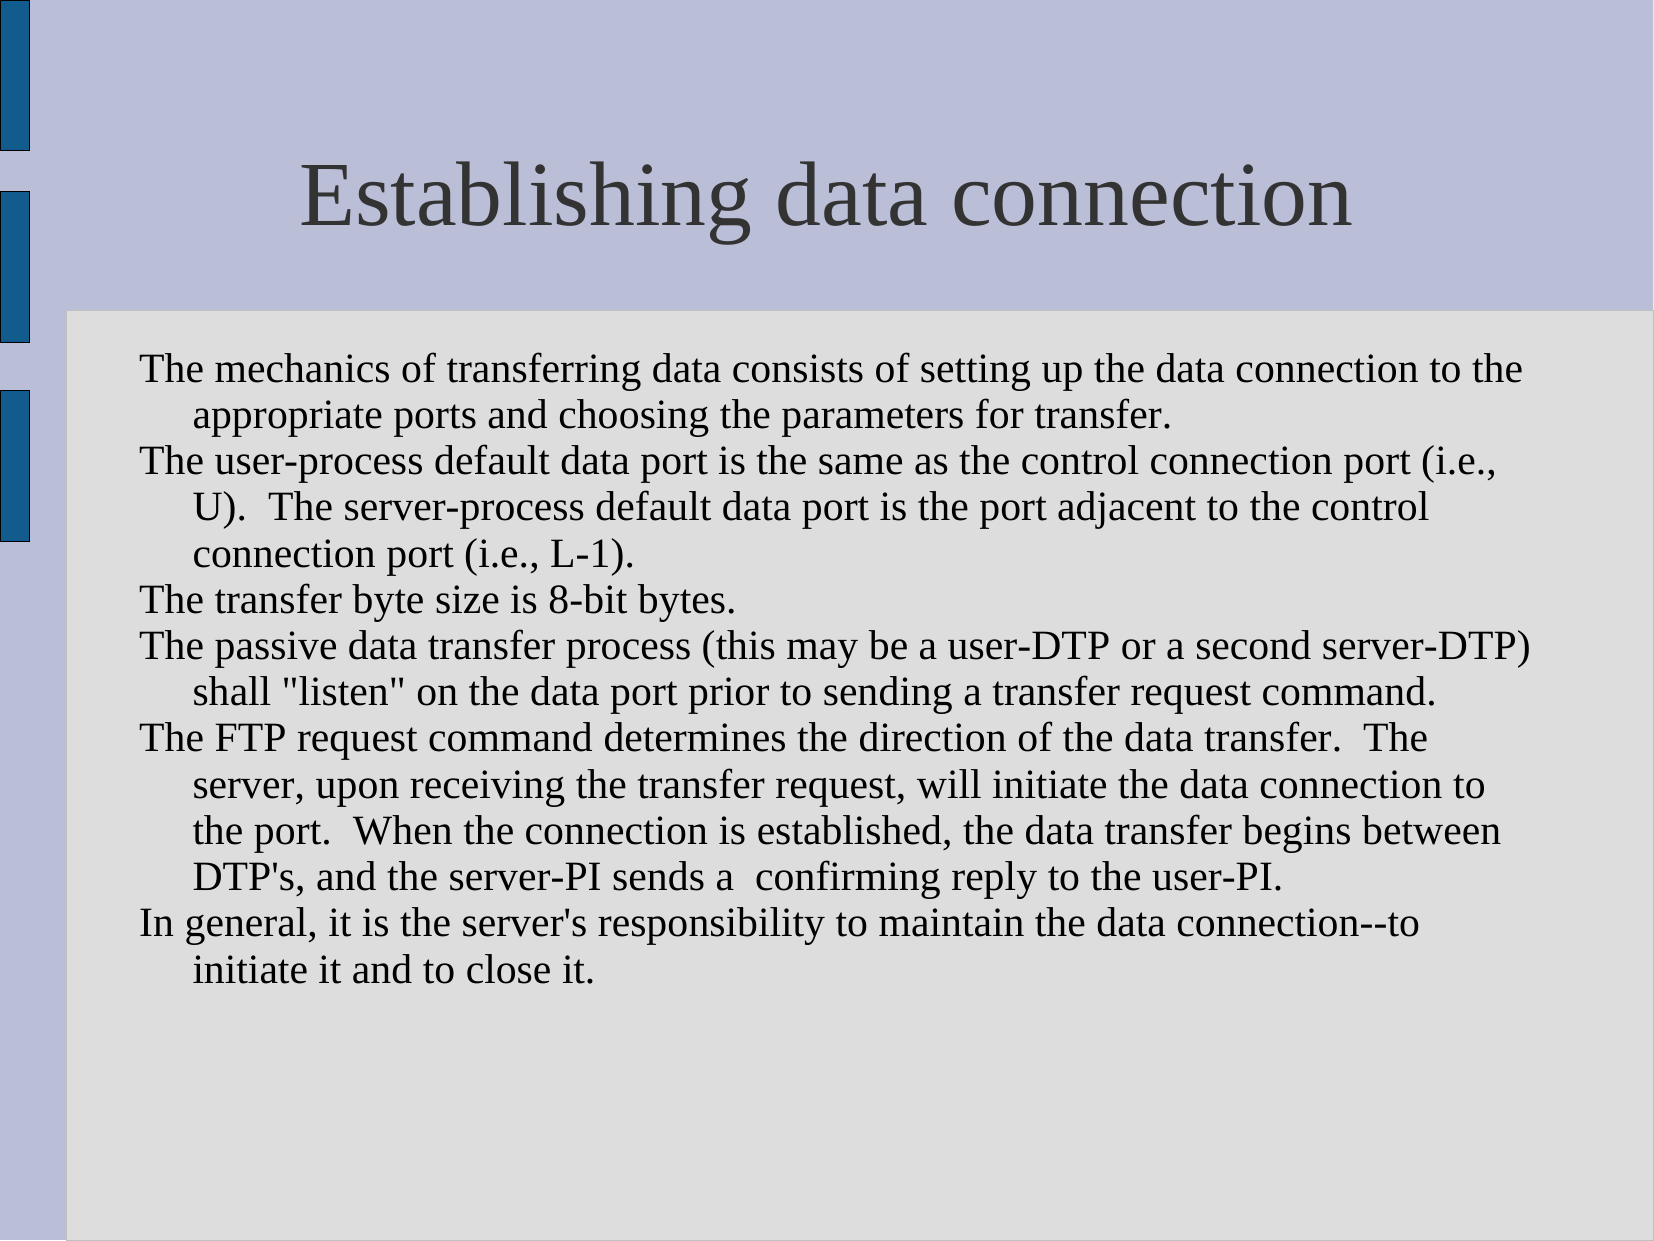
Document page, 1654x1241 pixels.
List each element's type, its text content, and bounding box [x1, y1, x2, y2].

list The mechanics of transferring data consists of setting up the data connection to the appropriate ports and choosing the parameters for transfer. The user-process default data port is the same as the control connection port (i.e., U). The server-process default data port is the port adjacent to the control connection port (i.e., L-1). The transfer byte size is 8-bit bytes. The passive data transfer process (this may be a user-DTP or a second server-DTP) shall "listen" on the data port prior to sending a transfer request command. The FTP request command determines the direction of the data transfer. The server, upon receiving the transfer request, will initiate the data connection to the port. When the connection is established, the data transfer begins between DTP's, and the server-PI sends a confirming reply to the user-PI. In general, it is the server's responsibility to maintain the data connection--to initiate it and to close it. [121, 344, 1534, 1127]
title Establishing data connection [121, 91, 1534, 299]
